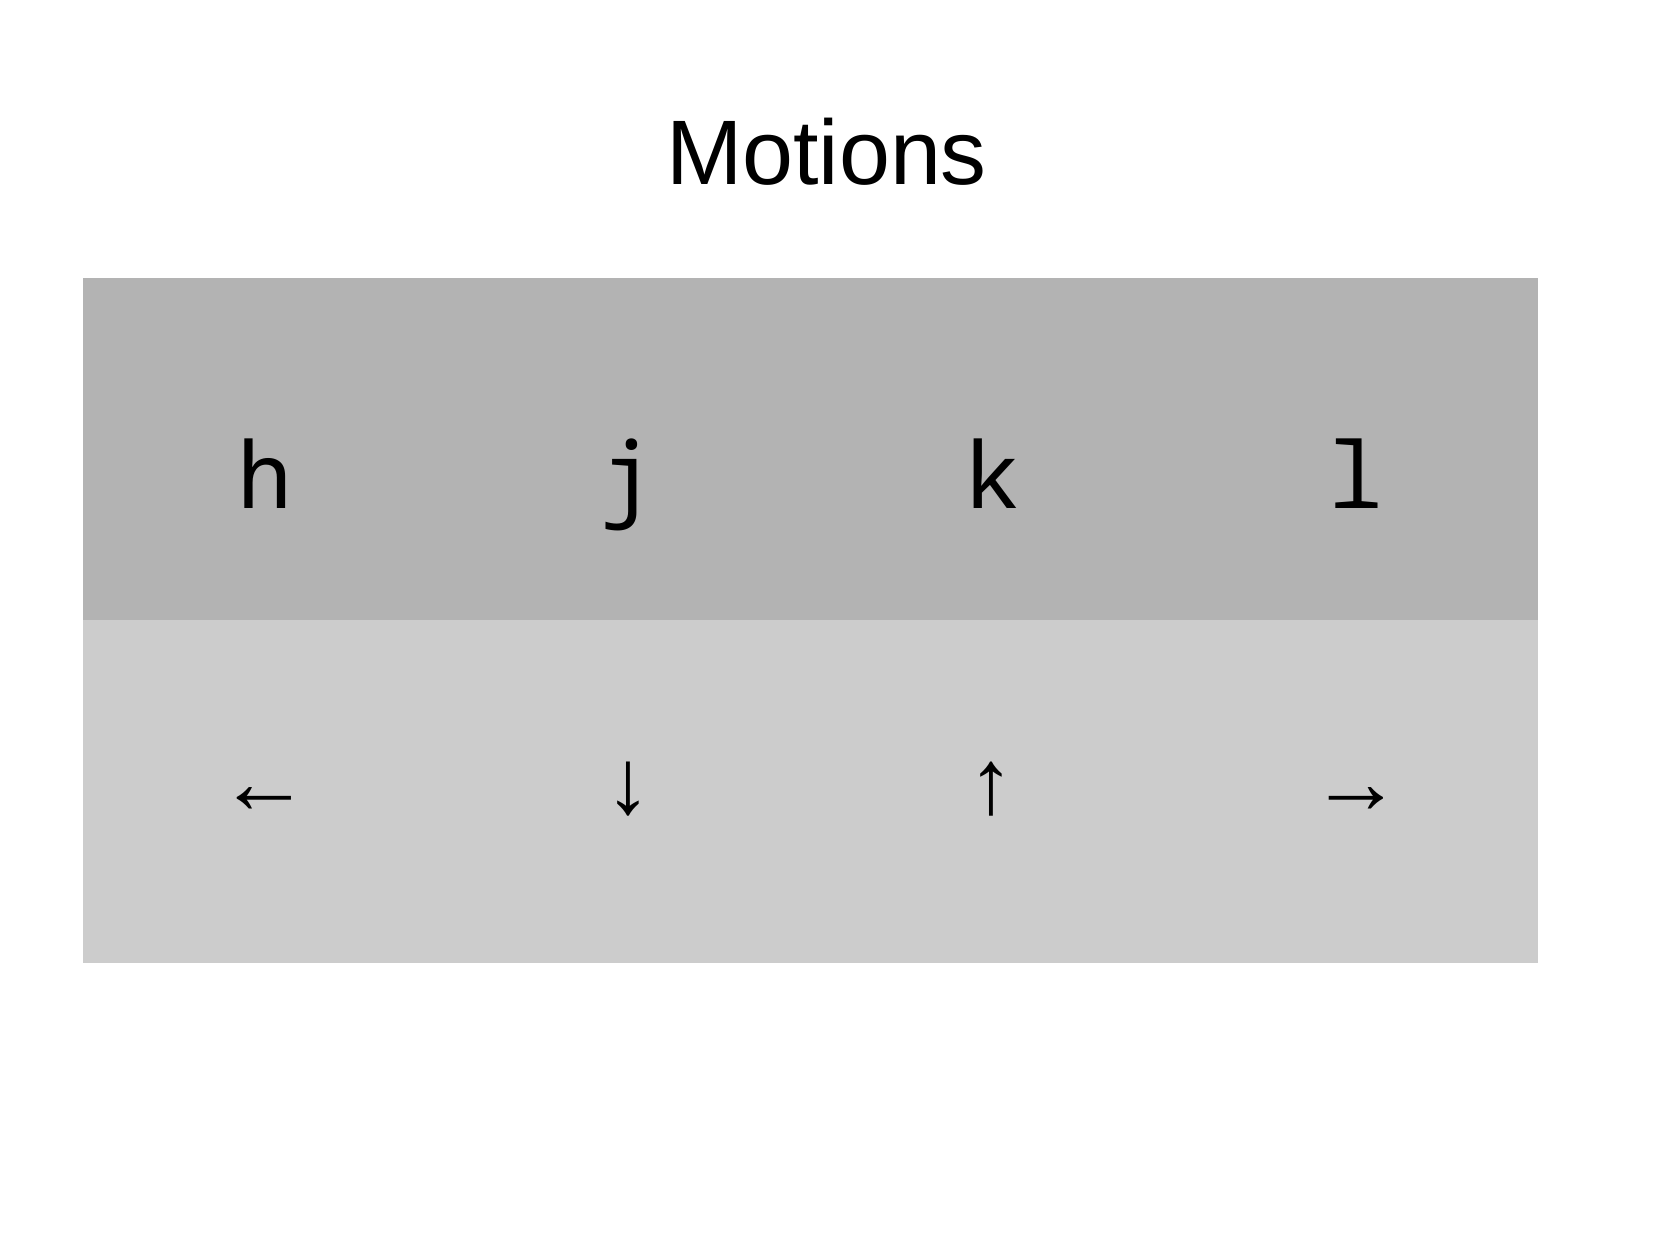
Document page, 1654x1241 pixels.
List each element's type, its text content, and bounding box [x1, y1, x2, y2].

table_header h [83, 278, 446, 620]
table_cell ↑ [810, 620, 1174, 963]
title Motions [82, 49, 1571, 257]
table_header j [446, 278, 810, 620]
table_header k [810, 278, 1174, 620]
table_header l [1174, 278, 1538, 620]
table_cell → [1174, 620, 1538, 963]
table_cell ← [83, 620, 446, 963]
table_cell ↓ [446, 620, 810, 963]
